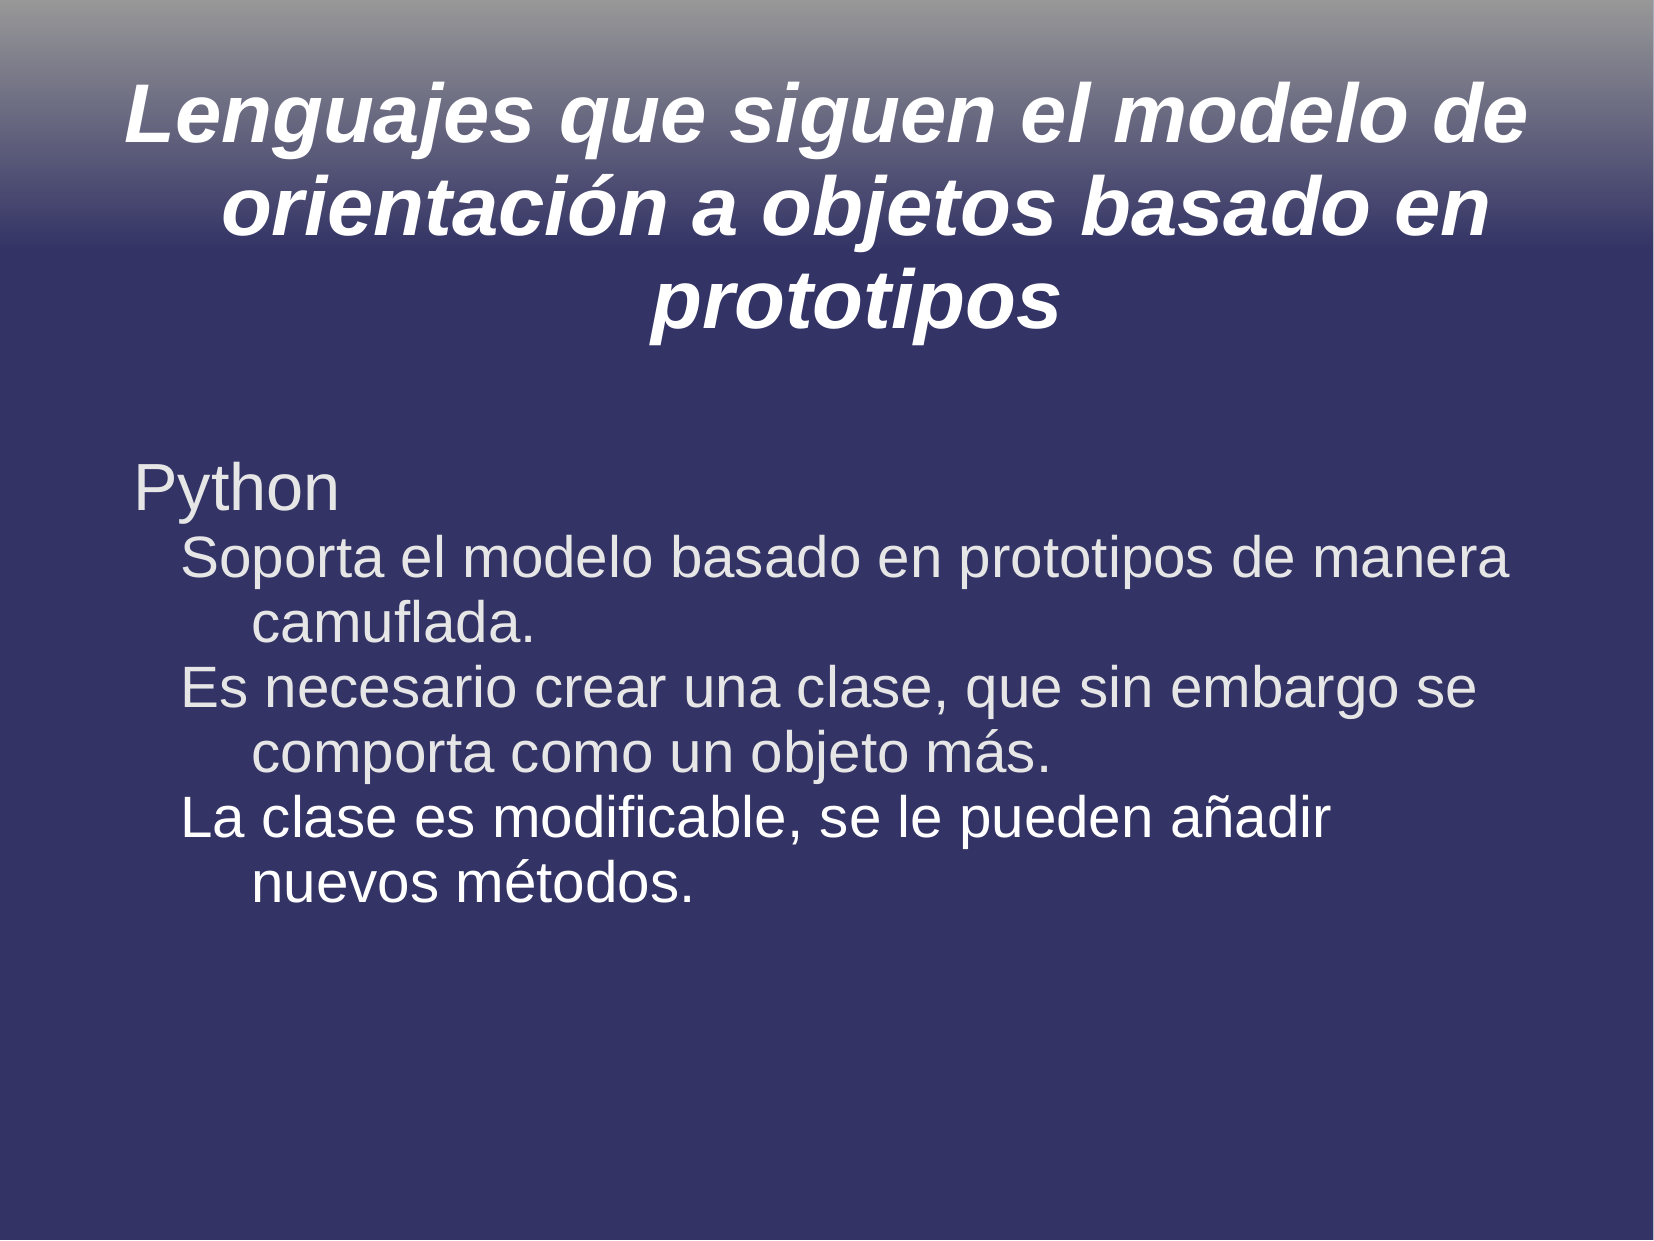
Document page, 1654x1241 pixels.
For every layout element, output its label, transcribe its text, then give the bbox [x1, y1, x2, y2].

list Python Soporta el modelo basado en prototipos de manera camuflada. Es necesario crear una clase, que sin embargo se comporta como un objeto más. La clase es modificable, se le pueden añadir nuevos métodos. [121, 450, 1534, 987]
title Lenguajes que siguen el modelo de orientación a objetos basado en prototipos [121, 65, 1534, 348]
